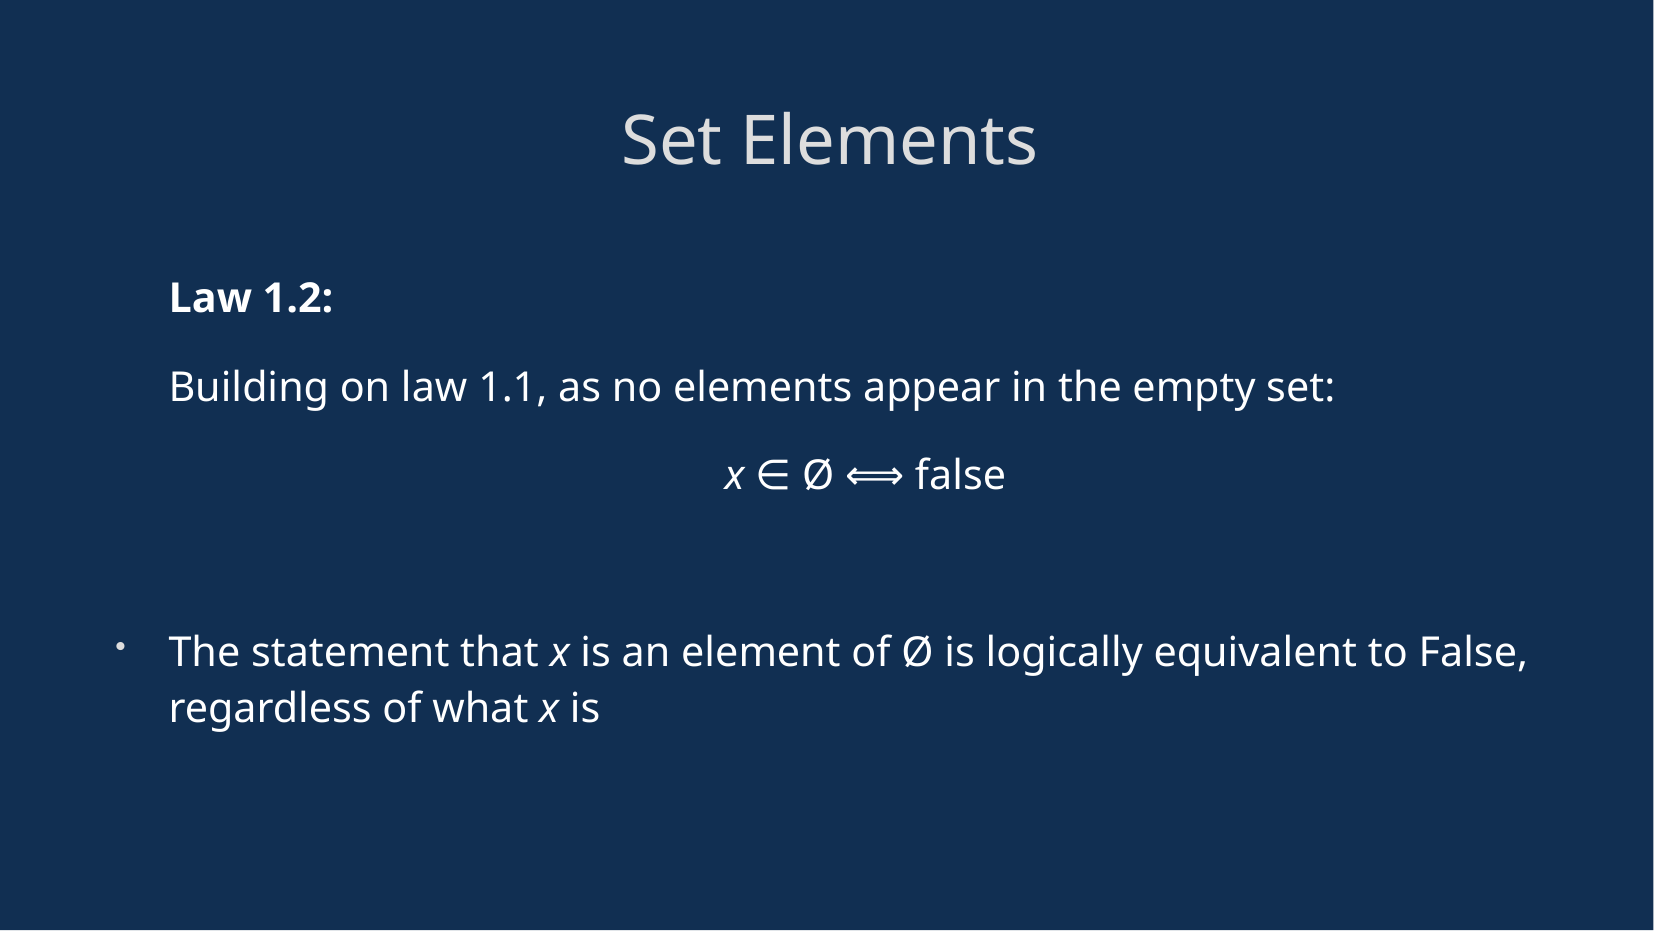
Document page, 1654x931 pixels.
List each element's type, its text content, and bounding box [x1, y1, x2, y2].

list Law 1.2: Building on law 1.1, as no elements appear in the empty set: x ∈ Ø ⟺ false The statement that x is an element of Ø is logically equivalent to False, regardless of what x is [97, 268, 1563, 806]
title Set Elements [97, 56, 1563, 220]
